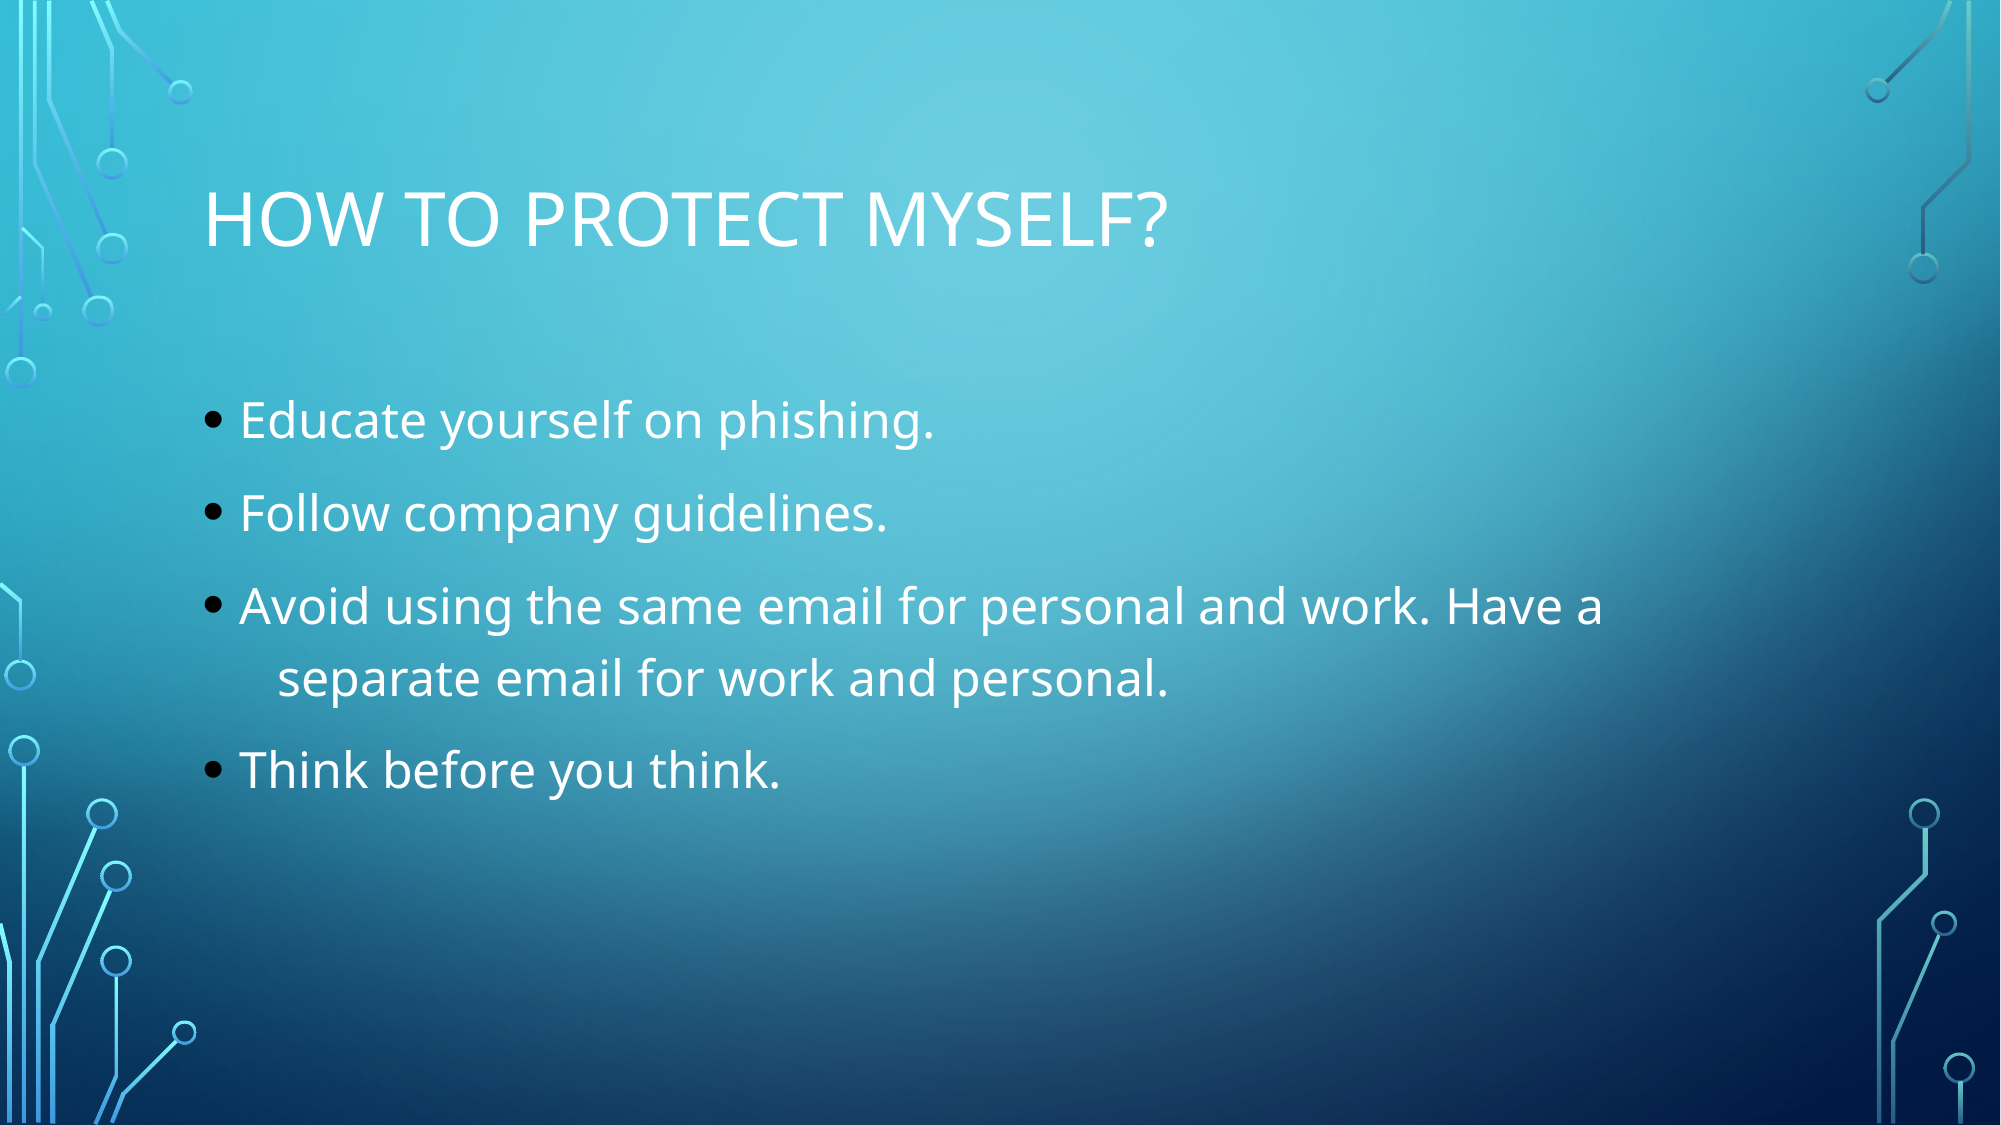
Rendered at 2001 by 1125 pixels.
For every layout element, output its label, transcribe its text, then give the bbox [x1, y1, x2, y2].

list Educate yourself on phishing. Follow company guidelines. Avoid using the same email for personal and work. Have a separate email for work and personal. Think before you think. [187, 369, 1813, 951]
title How to protect myself? [187, 101, 1813, 344]
